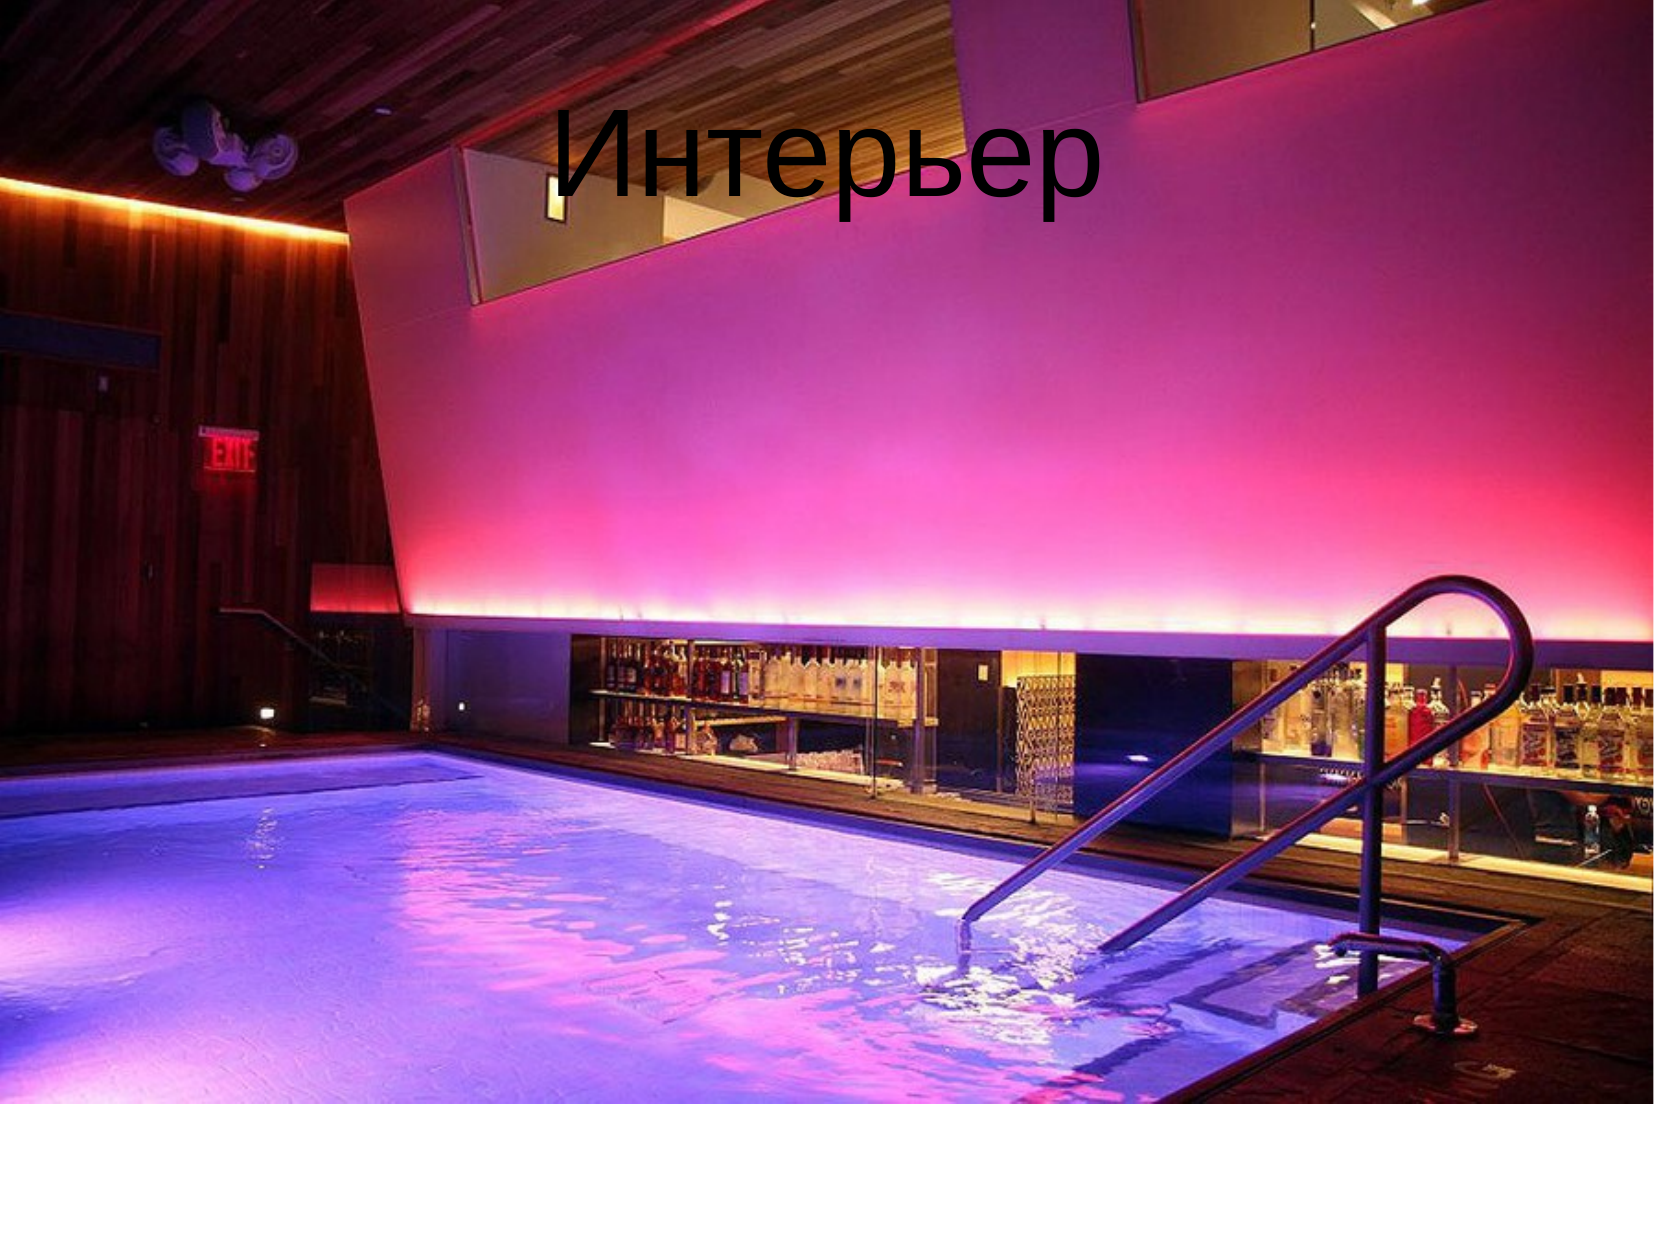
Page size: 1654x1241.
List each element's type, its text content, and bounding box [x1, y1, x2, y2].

picture [0, 0, 1654, 1104]
title Интерьер [82, 49, 1571, 257]
